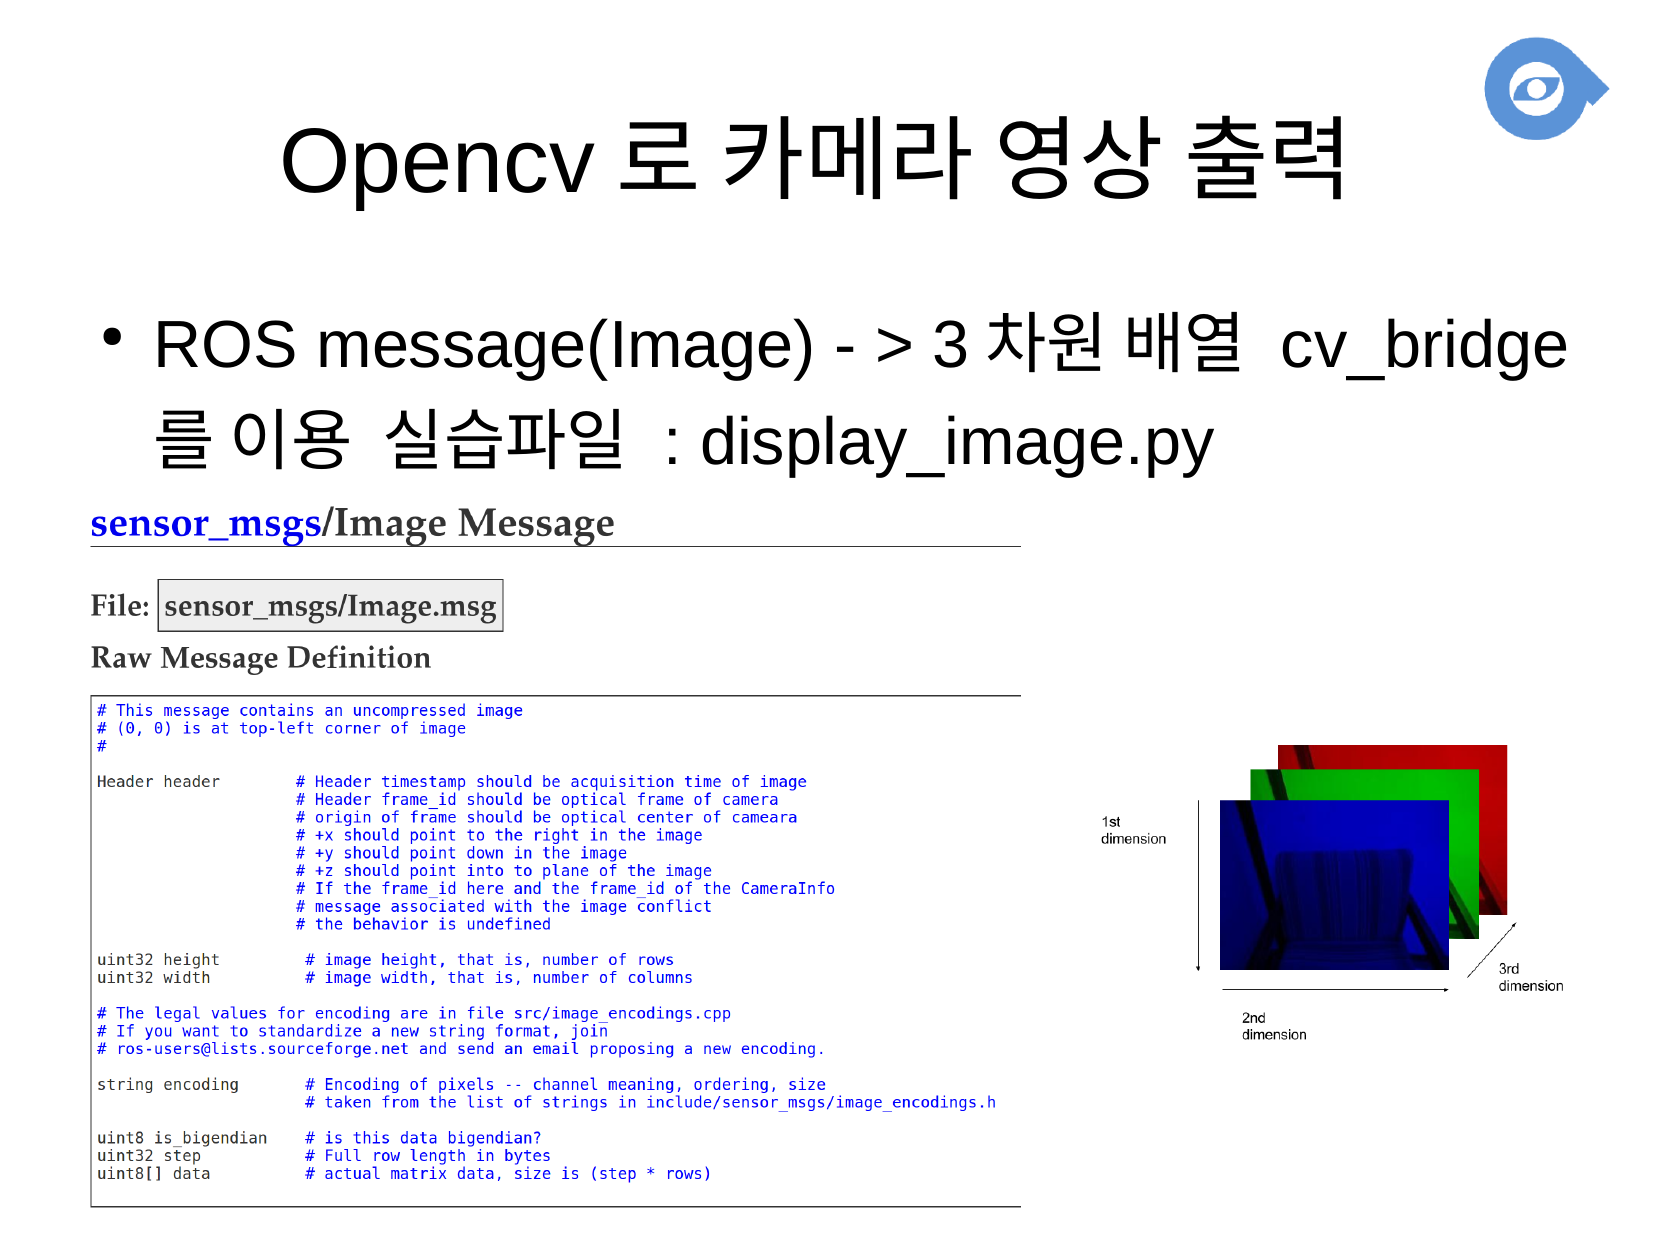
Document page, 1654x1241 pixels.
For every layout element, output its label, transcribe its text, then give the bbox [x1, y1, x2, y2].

list ROS message(Image) - > 3차원 배열 cv_bridge를 이용 실습파일 : display_image.py [82, 290, 1571, 1010]
picture [60, 489, 1021, 1226]
title Opencv로 카메라 영상 출력 [82, 49, 1571, 257]
picture [1080, 728, 1591, 1046]
picture [1450, 10, 1636, 166]
